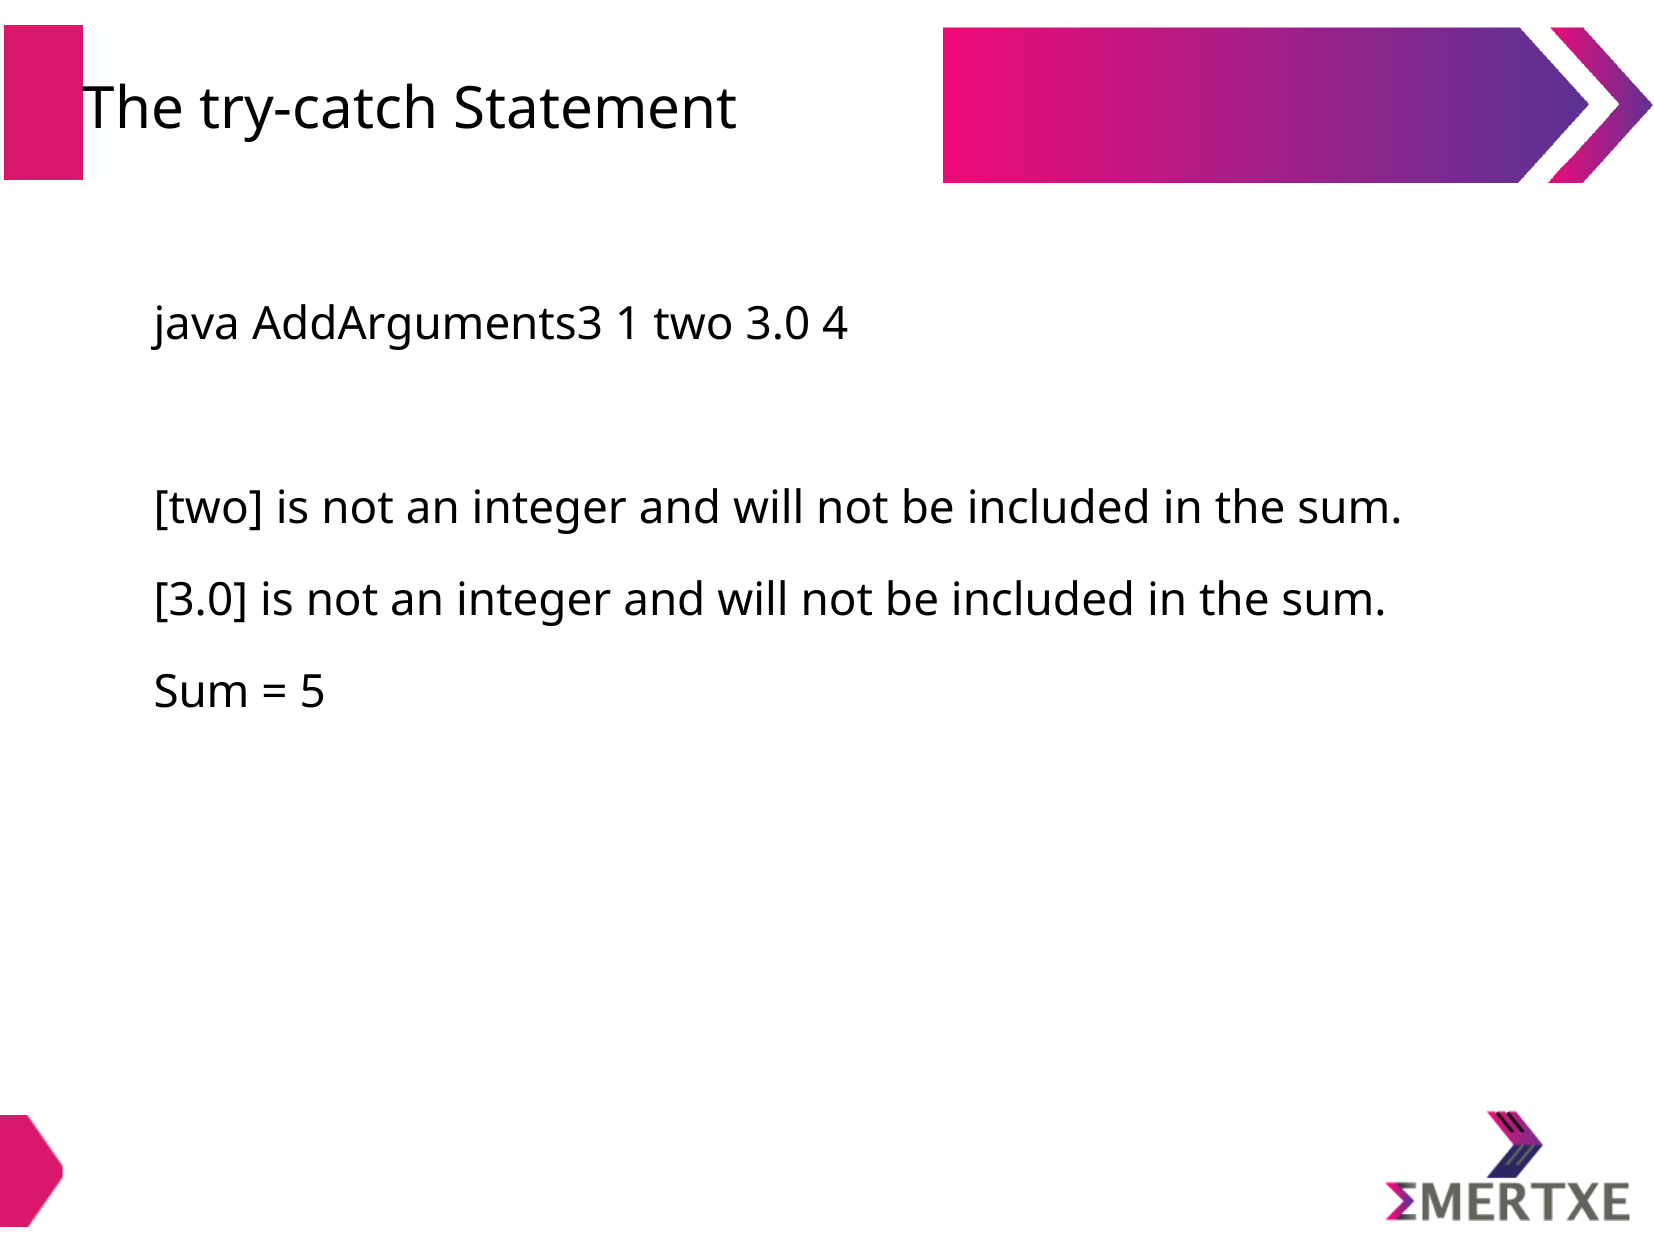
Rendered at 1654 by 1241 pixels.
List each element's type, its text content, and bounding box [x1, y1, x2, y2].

picture [1571, 27, 1653, 183]
picture [1385, 1107, 1631, 1221]
list java AddArguments3 1 two 3.0 4 [two] is not an integer and will not be included in the sum. [3.0] is not an integer and will not be included in the sum. Sum = 5 [82, 290, 1571, 1010]
title The try-catch Statement [82, 2, 1571, 210]
